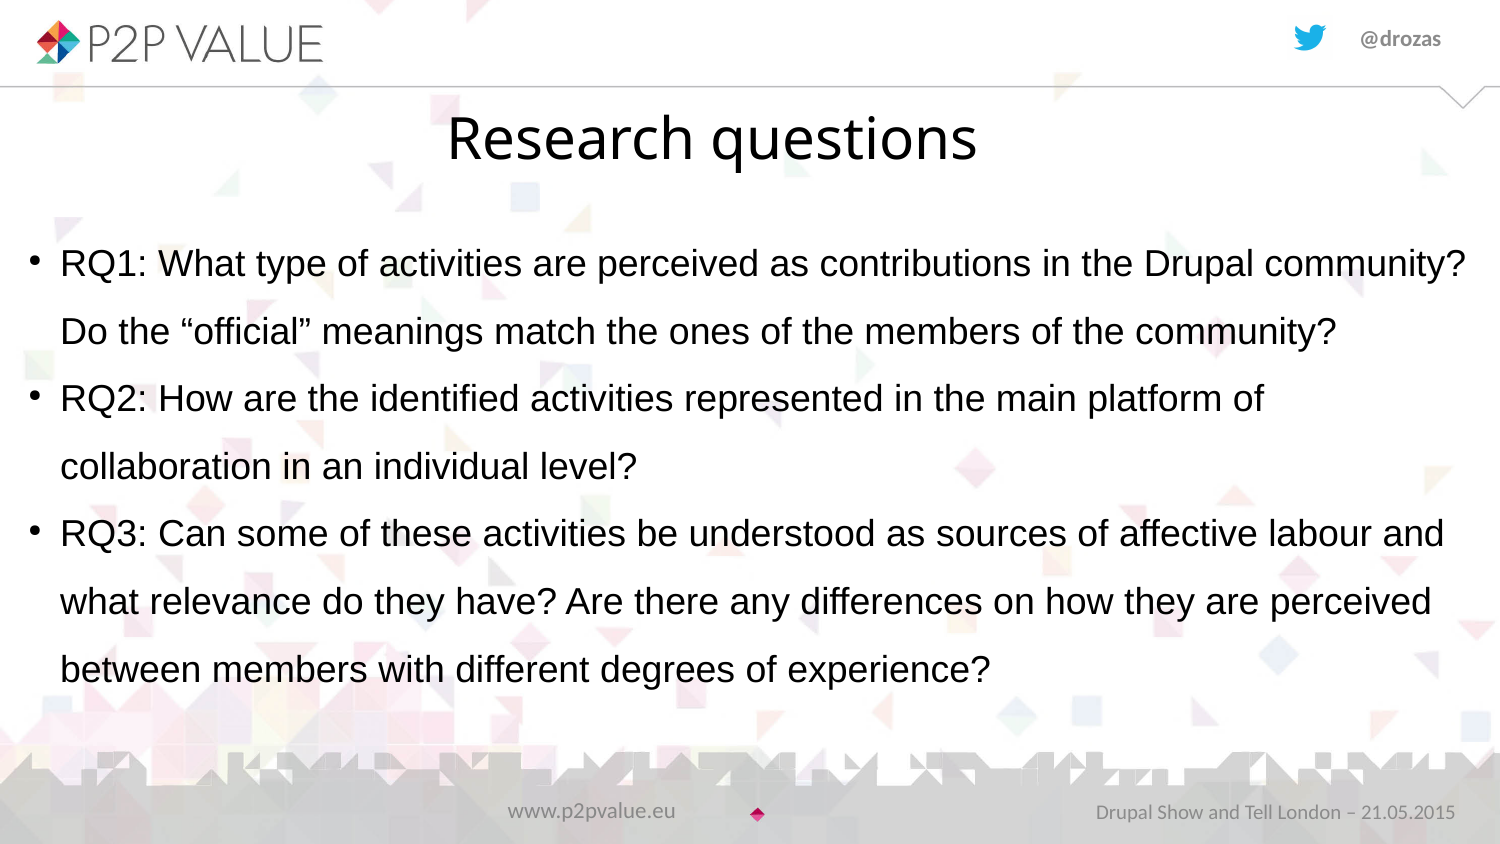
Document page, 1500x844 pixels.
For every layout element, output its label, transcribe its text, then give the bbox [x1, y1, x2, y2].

text_box www.p2pvalue.eu [501, 789, 720, 829]
subtitle RQ1: What type of activities are perceived as contributions in the Drupal community? Do the “official” meanings match the ones of the members of the community? RQ2: How are the identified activities represented in the main platform of collaboration in an individual level? RQ3: Can some of these activities be understood as sources of affective labour and what relevance do they have? Are there any differences on how they are perceived between members with different degrees of experience? [15, 210, 1496, 766]
text_box Drupal Show and Tell London – 21.05.2015 [777, 788, 1470, 834]
title Research questions [60, 92, 1366, 181]
text_box @drozas [1333, 15, 1455, 60]
picture [0, 0, 1500, 844]
